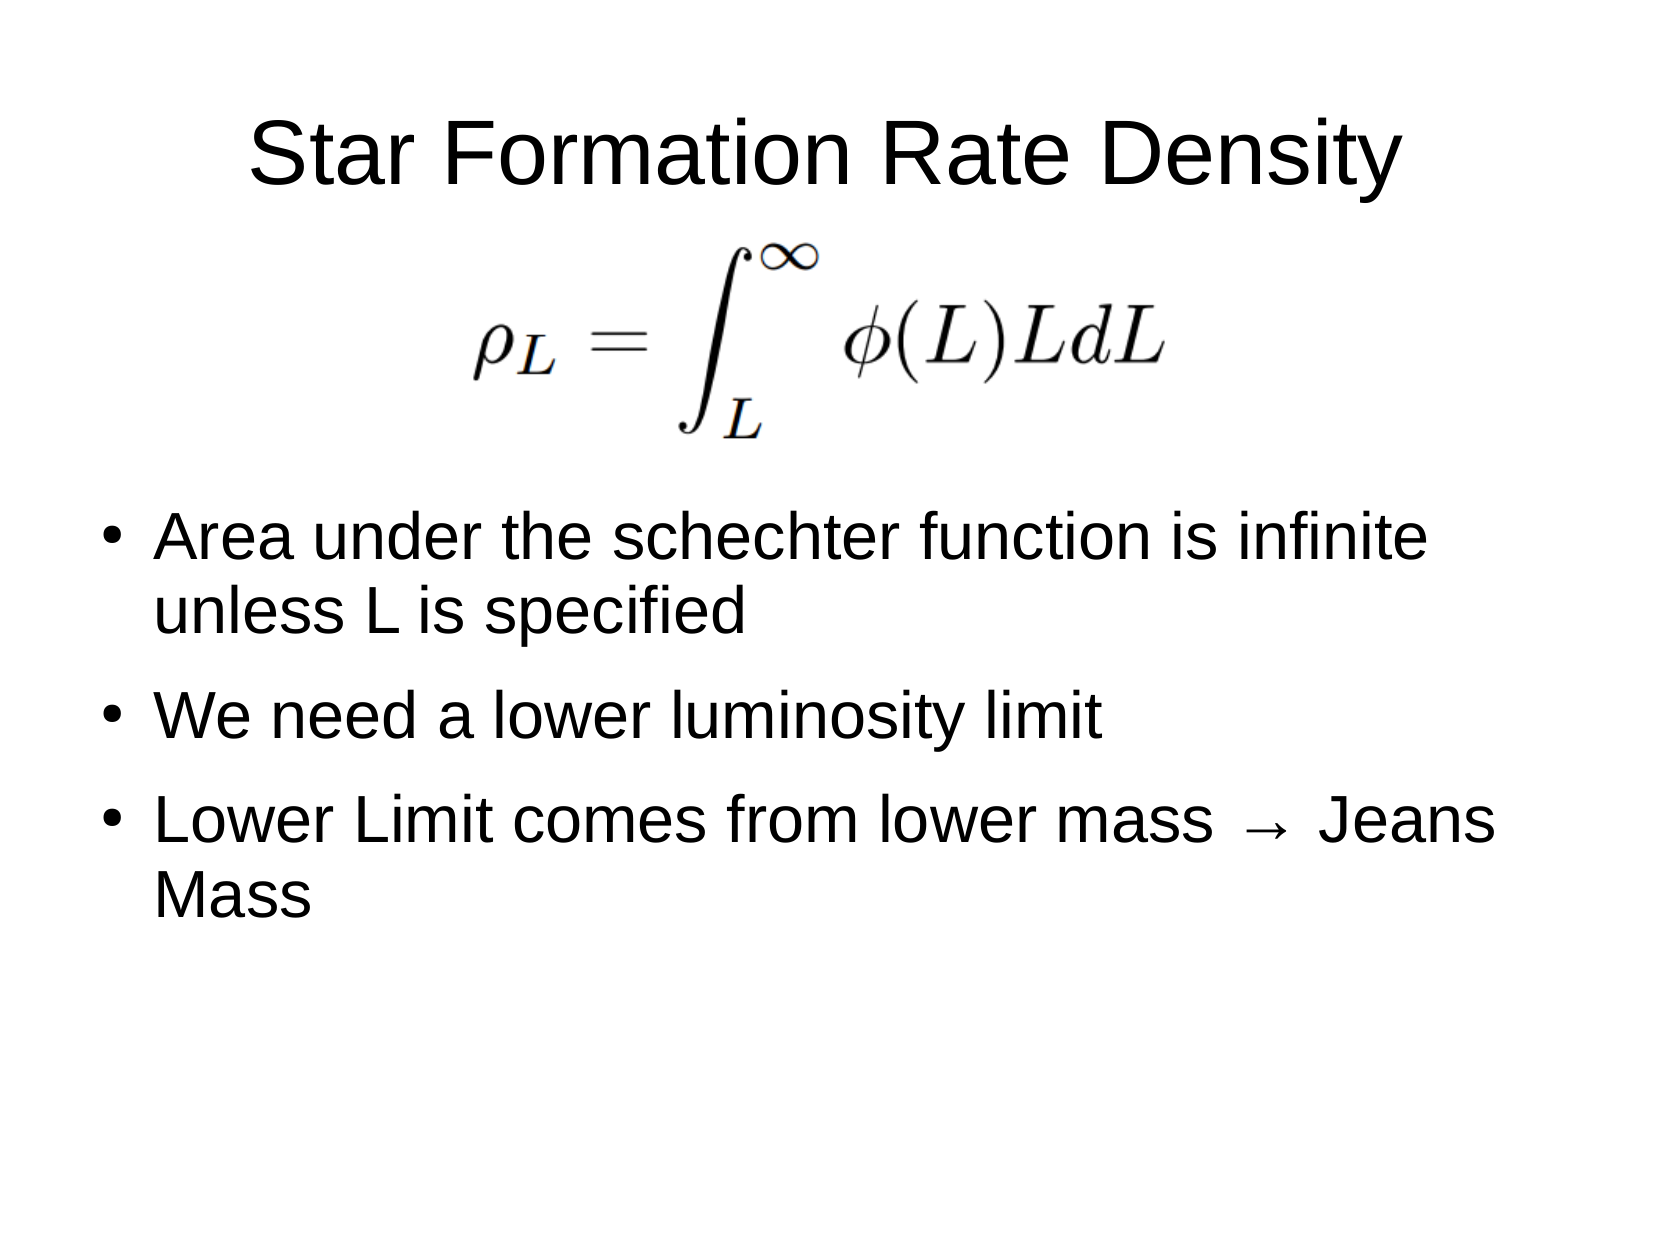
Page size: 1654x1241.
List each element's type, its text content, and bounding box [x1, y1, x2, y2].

title Star Formation Rate Density [82, 49, 1571, 257]
picture [444, 224, 1193, 462]
list Area under the schechter function is infinite unless L is specified We need a lower luminosity limit Lower Limit comes from lower mass → Jeans Mass [82, 290, 1571, 1109]
